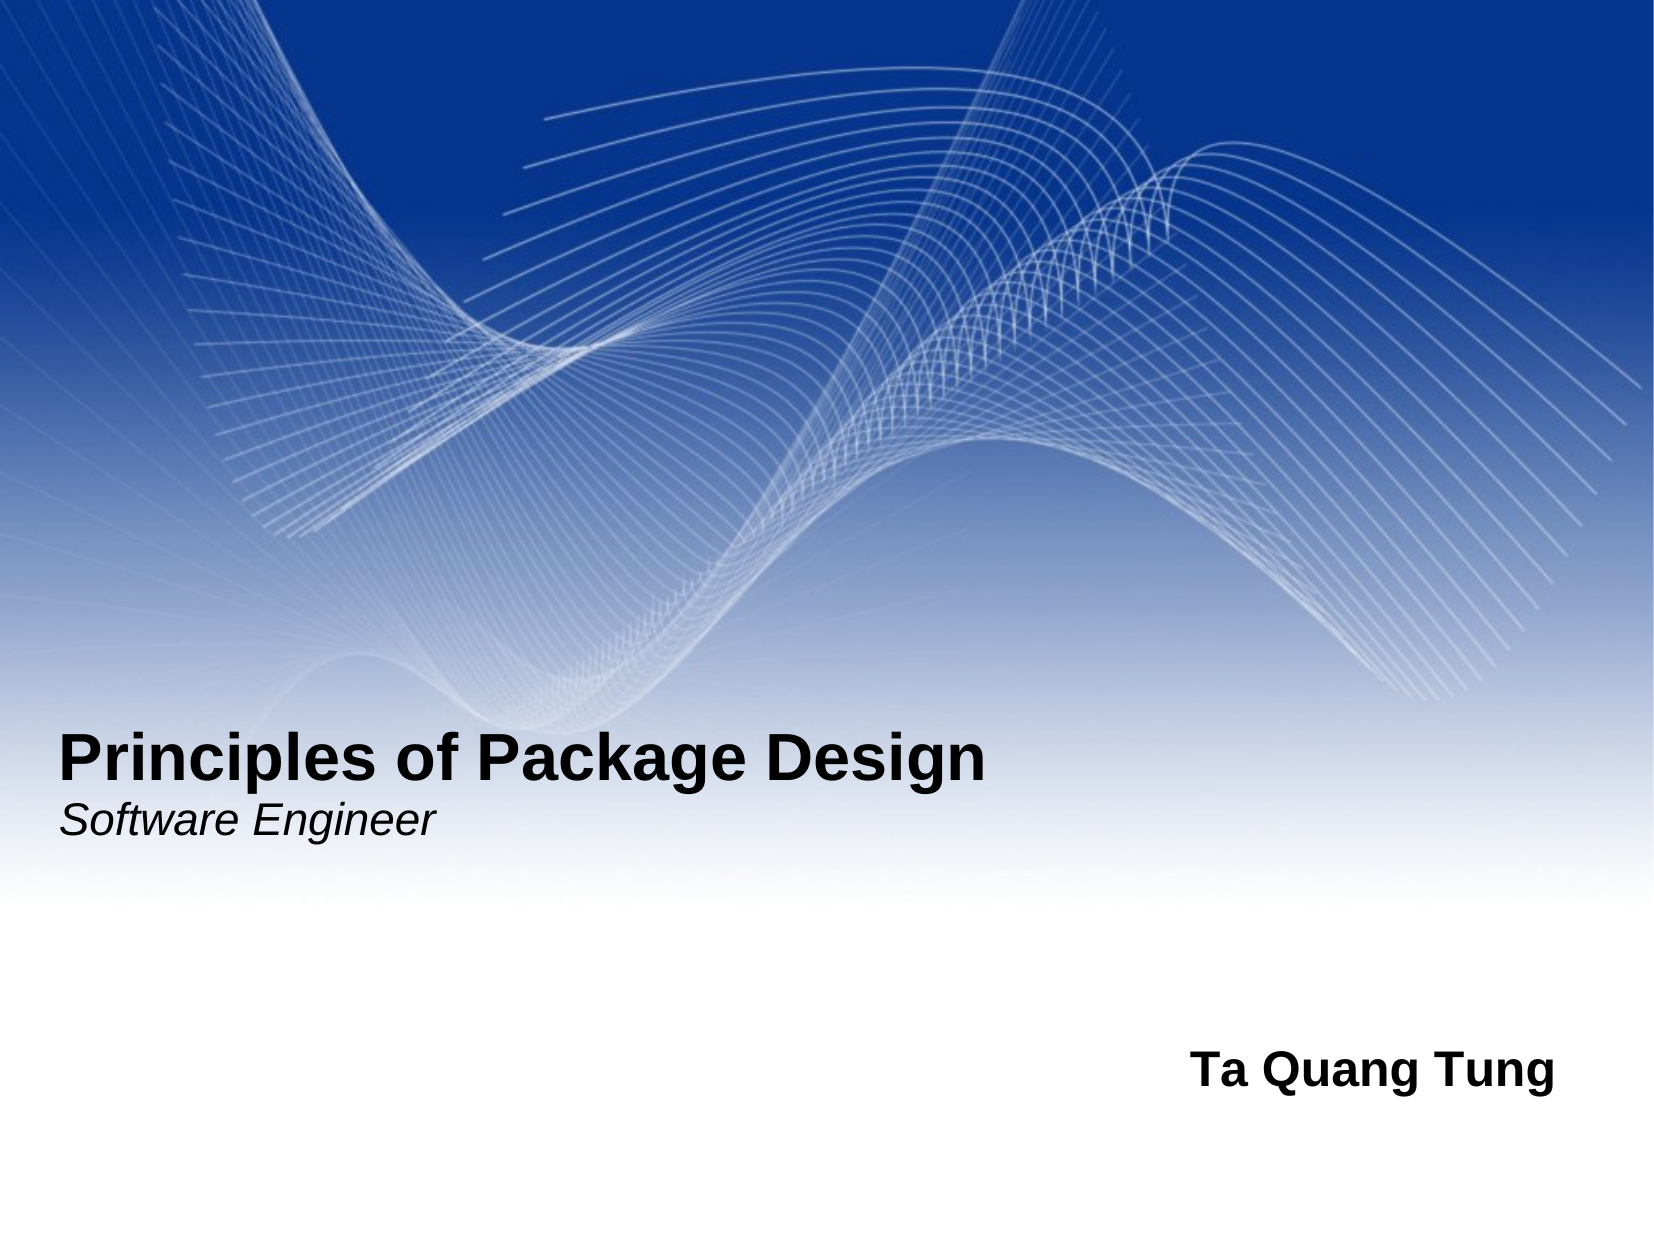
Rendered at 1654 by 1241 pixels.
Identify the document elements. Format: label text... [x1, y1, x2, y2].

picture [0, 0, 1654, 1241]
title Principles of Package Design Software Engineer [59, 620, 1034, 945]
text_box Ta Quang Tung [1151, 1033, 1595, 1160]
